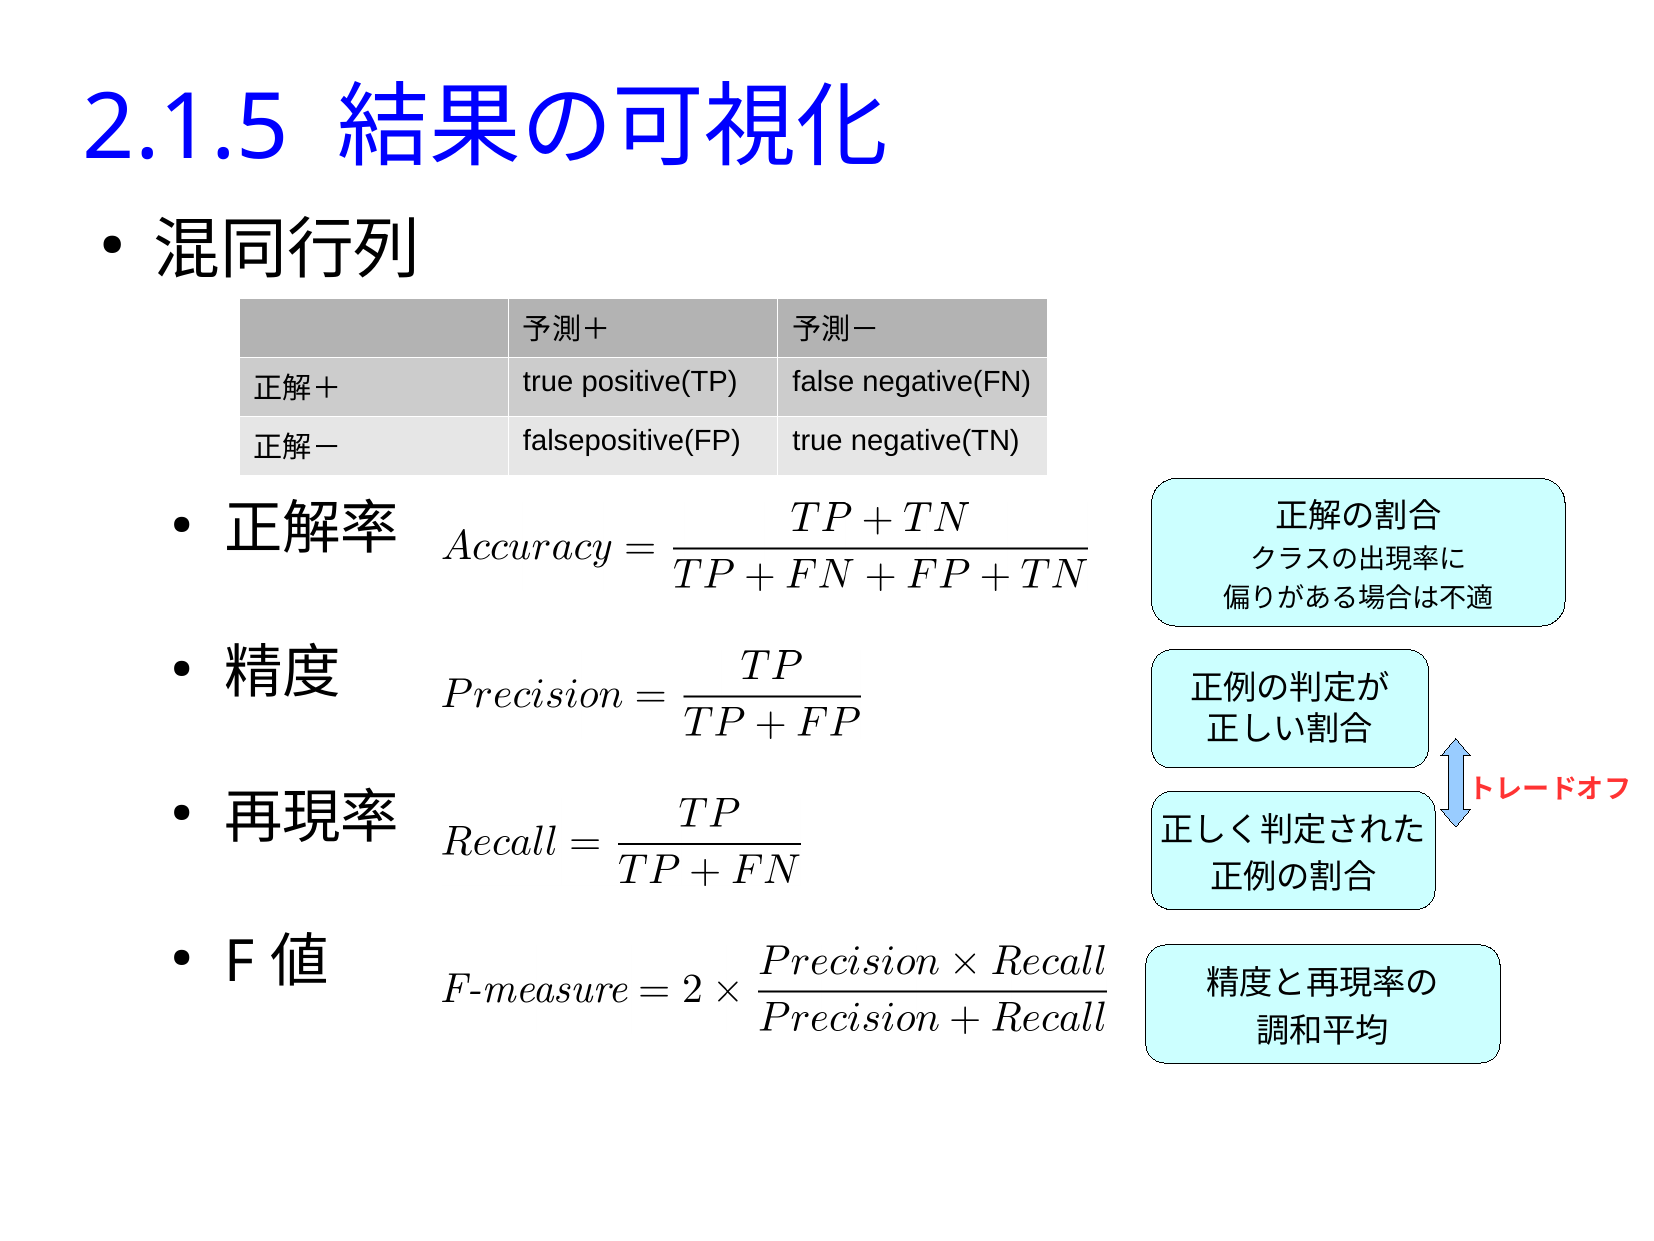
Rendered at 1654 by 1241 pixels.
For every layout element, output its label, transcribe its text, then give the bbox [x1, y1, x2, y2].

table_header [240, 299, 508, 357]
table_header 予測－ [778, 299, 1047, 357]
table_cell true positive(TP) [509, 358, 777, 416]
text_box 精度と再現率の 調和平均 [1145, 944, 1501, 1064]
table_cell false negative(FN) [778, 358, 1047, 416]
table_cell true negative(TN) [778, 417, 1047, 475]
table_cell 正解－ [240, 417, 508, 475]
picture [442, 945, 1107, 1034]
text_box [1440, 738, 1471, 827]
text_box 正解の割合 クラスの出現率に 偏りがある場合は不適 [1151, 478, 1566, 627]
table_cell 正解＋ [240, 358, 508, 416]
table_cell falsepositive(FP) [509, 417, 777, 475]
picture [442, 798, 801, 886]
text_box 正しく判定された 正例の割合 [1151, 791, 1436, 910]
table_header 予測＋ [509, 299, 777, 357]
list 混同行列 正解率 精度 再現率 F値 [82, 200, 1571, 1152]
title 2.1.5 結果の可視化 [82, 49, 1571, 198]
text_box 正例の判定が 正しい割合 [1151, 649, 1429, 768]
text_box トレードオフ [1454, 759, 1654, 815]
picture [442, 502, 1088, 591]
picture [442, 650, 861, 739]
